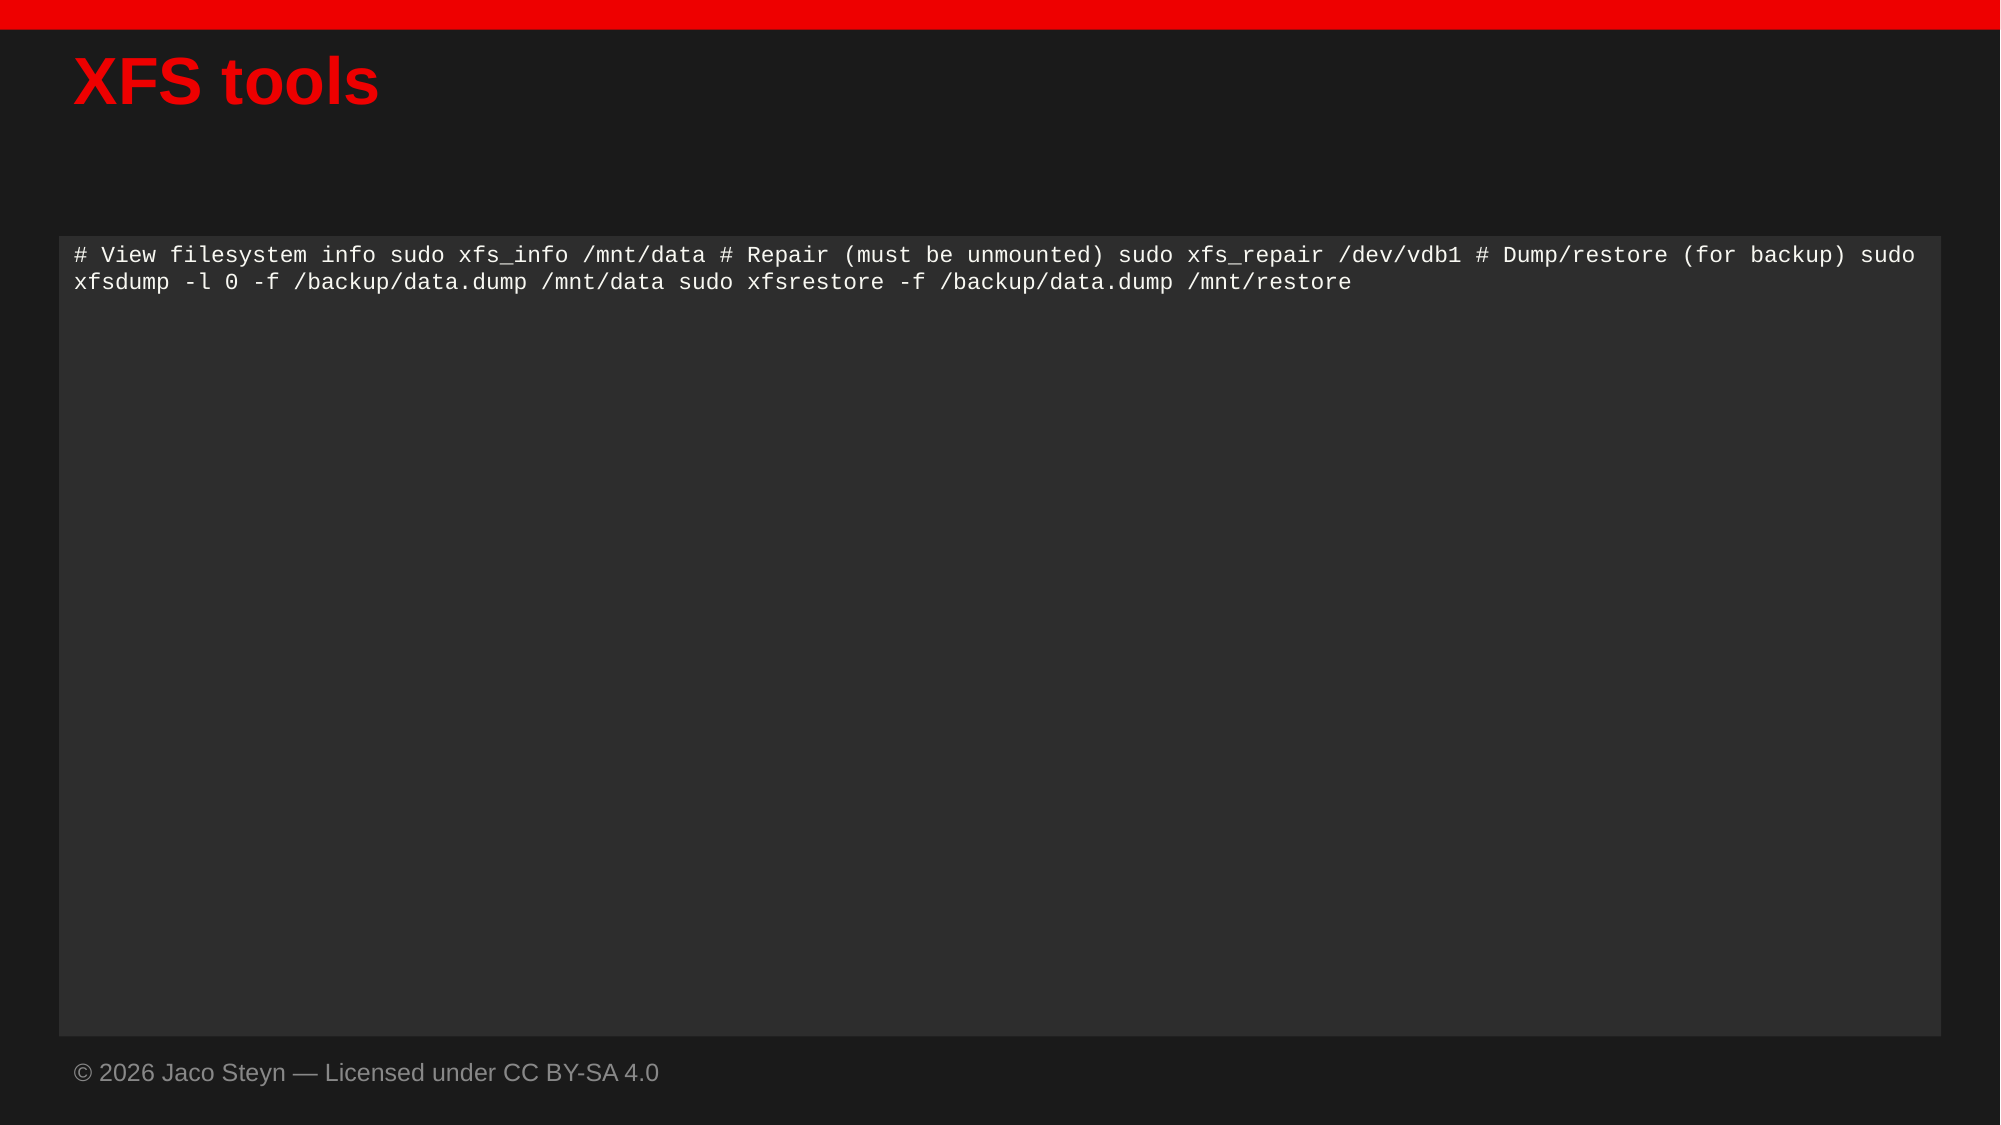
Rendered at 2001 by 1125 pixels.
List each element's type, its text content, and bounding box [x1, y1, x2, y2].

text_box XFS tools [59, 36, 1942, 208]
text_box © 2026 Jaco Steyn — Licensed under CC BY-SA 4.0 [59, 1051, 1942, 1093]
text_box [0, 0, 2001, 30]
text_box # View filesystem info sudo xfs_info /mnt/data # Repair (must be unmounted) sudo xfs_repair /dev/vdb1 # Dump/restore (for backup) sudo xfsdump -l 0 -f /backup/data.dump /mnt/data sudo xfsrestore -f /backup/data.dump /mnt/restore [59, 236, 1942, 1037]
